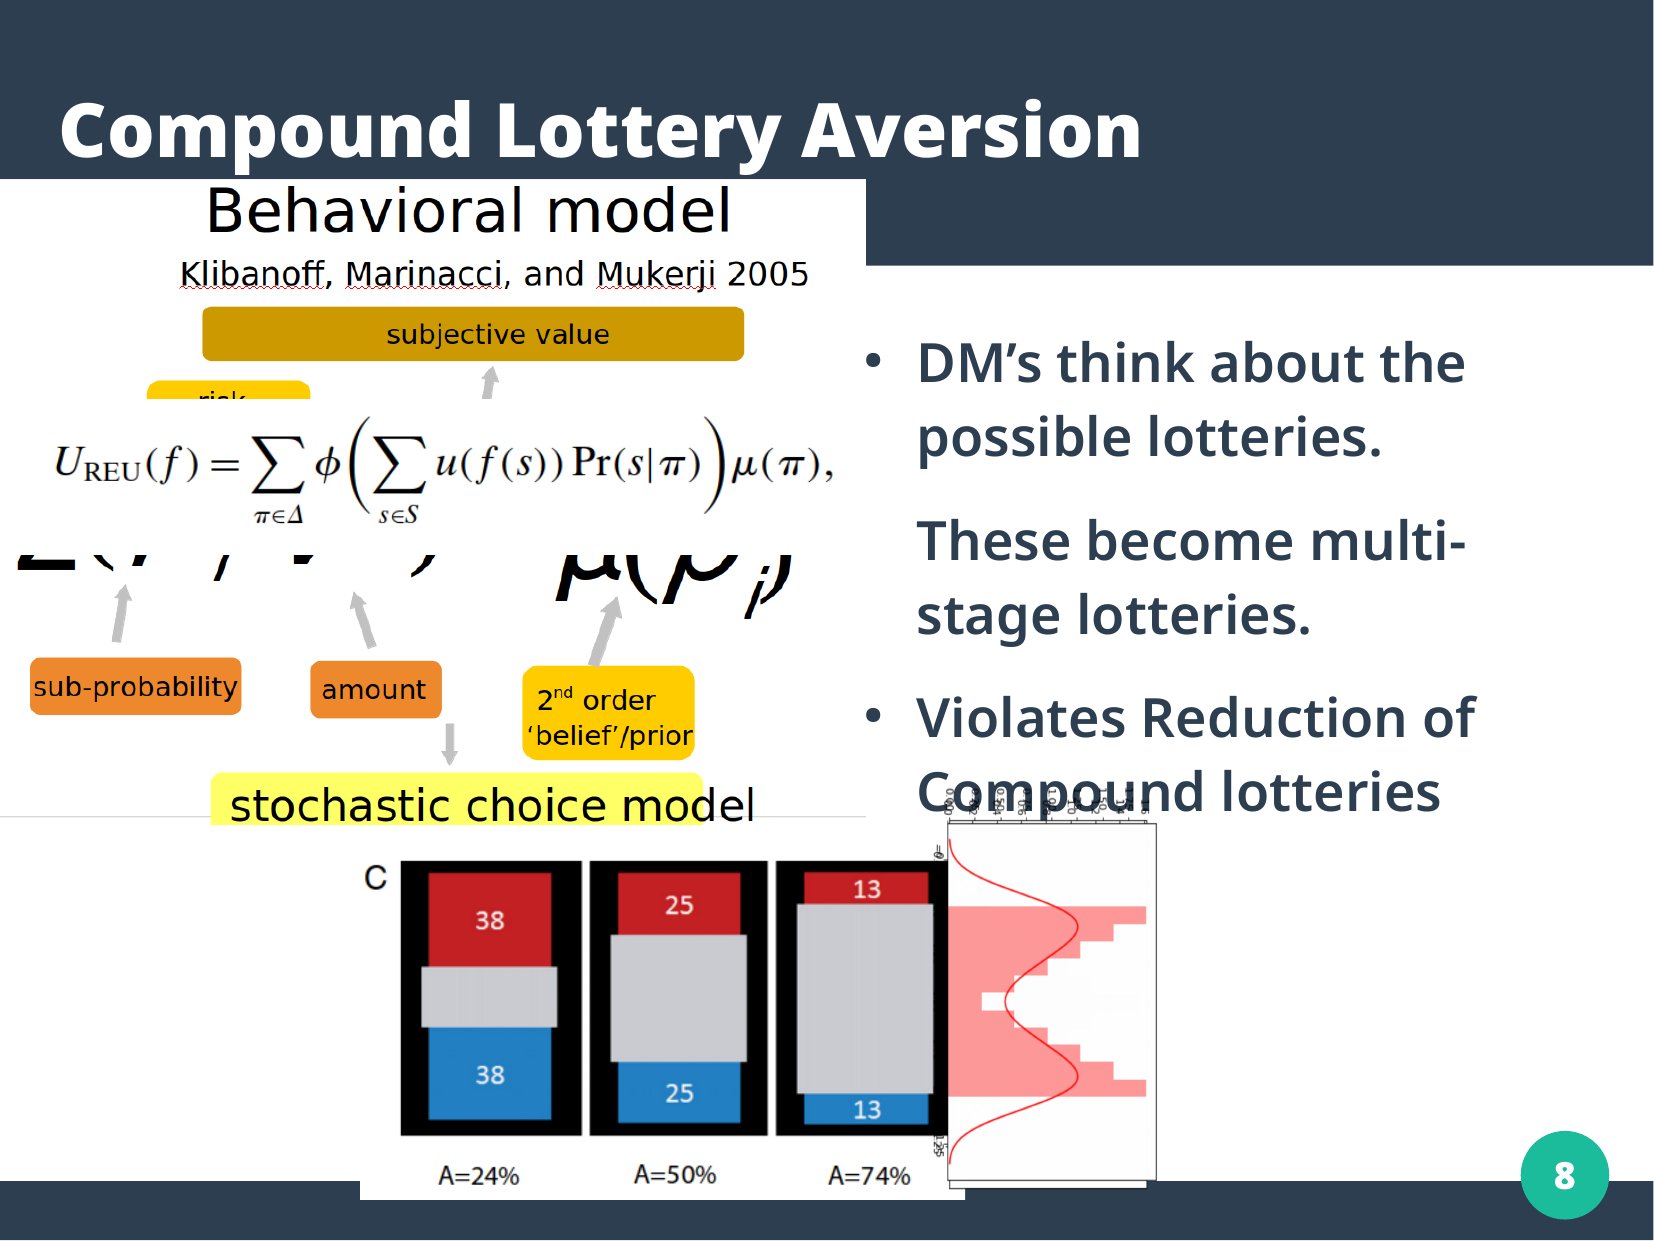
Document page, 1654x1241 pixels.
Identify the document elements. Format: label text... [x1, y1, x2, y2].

picture [928, 780, 1156, 791]
picture [360, 792, 1166, 1201]
list DM’s think about the possible lotteries. These become multi-stage lotteries. Violates Reduction of Compound lotteries [845, 324, 1596, 1152]
title Compound Lottery Aversion [59, 49, 1595, 207]
picture [0, 179, 901, 826]
